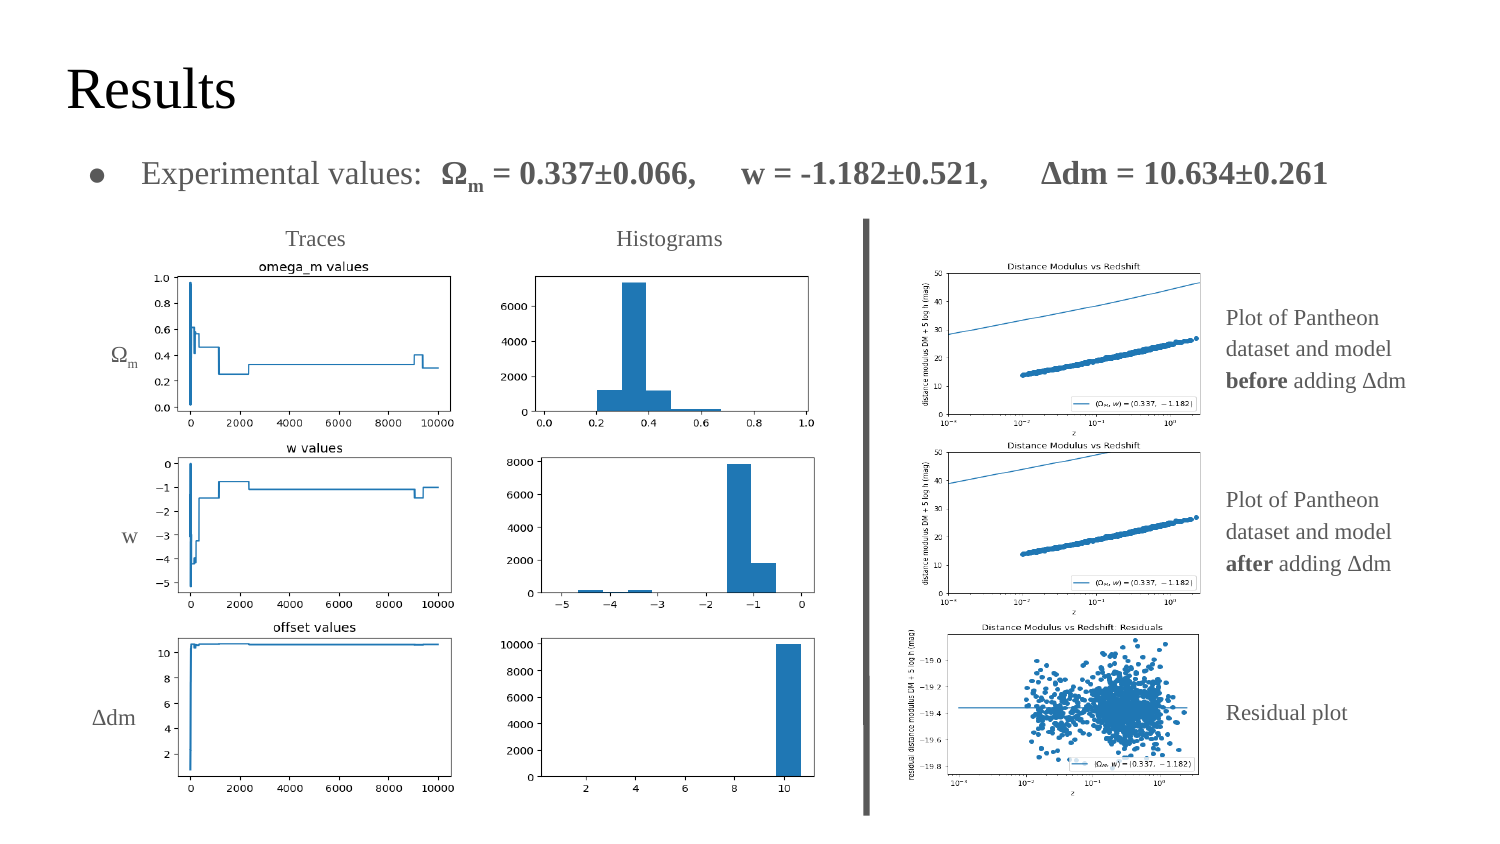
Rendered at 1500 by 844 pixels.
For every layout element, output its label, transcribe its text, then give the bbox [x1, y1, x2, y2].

text_box Δdm [51, 683, 152, 742]
text_box w [67, 501, 153, 561]
text_box Plot of Pantheon dataset and model after adding Δdm [1210, 437, 1435, 620]
text_box Ωm [93, 320, 153, 379]
list Experimental values: Ωm = 0.337±0.066, w = -1.182±0.521, Δdm = 10.634±0.261 [51, 129, 1449, 197]
title Results [51, 35, 1449, 129]
text_box Residual plot [1210, 620, 1435, 800]
picture [903, 258, 1204, 801]
text_box Histograms [494, 204, 846, 264]
text_box Traces [137, 204, 494, 264]
text_box Plot of Pantheon dataset and model before adding Δdm [1210, 245, 1435, 437]
picture [125, 245, 846, 801]
